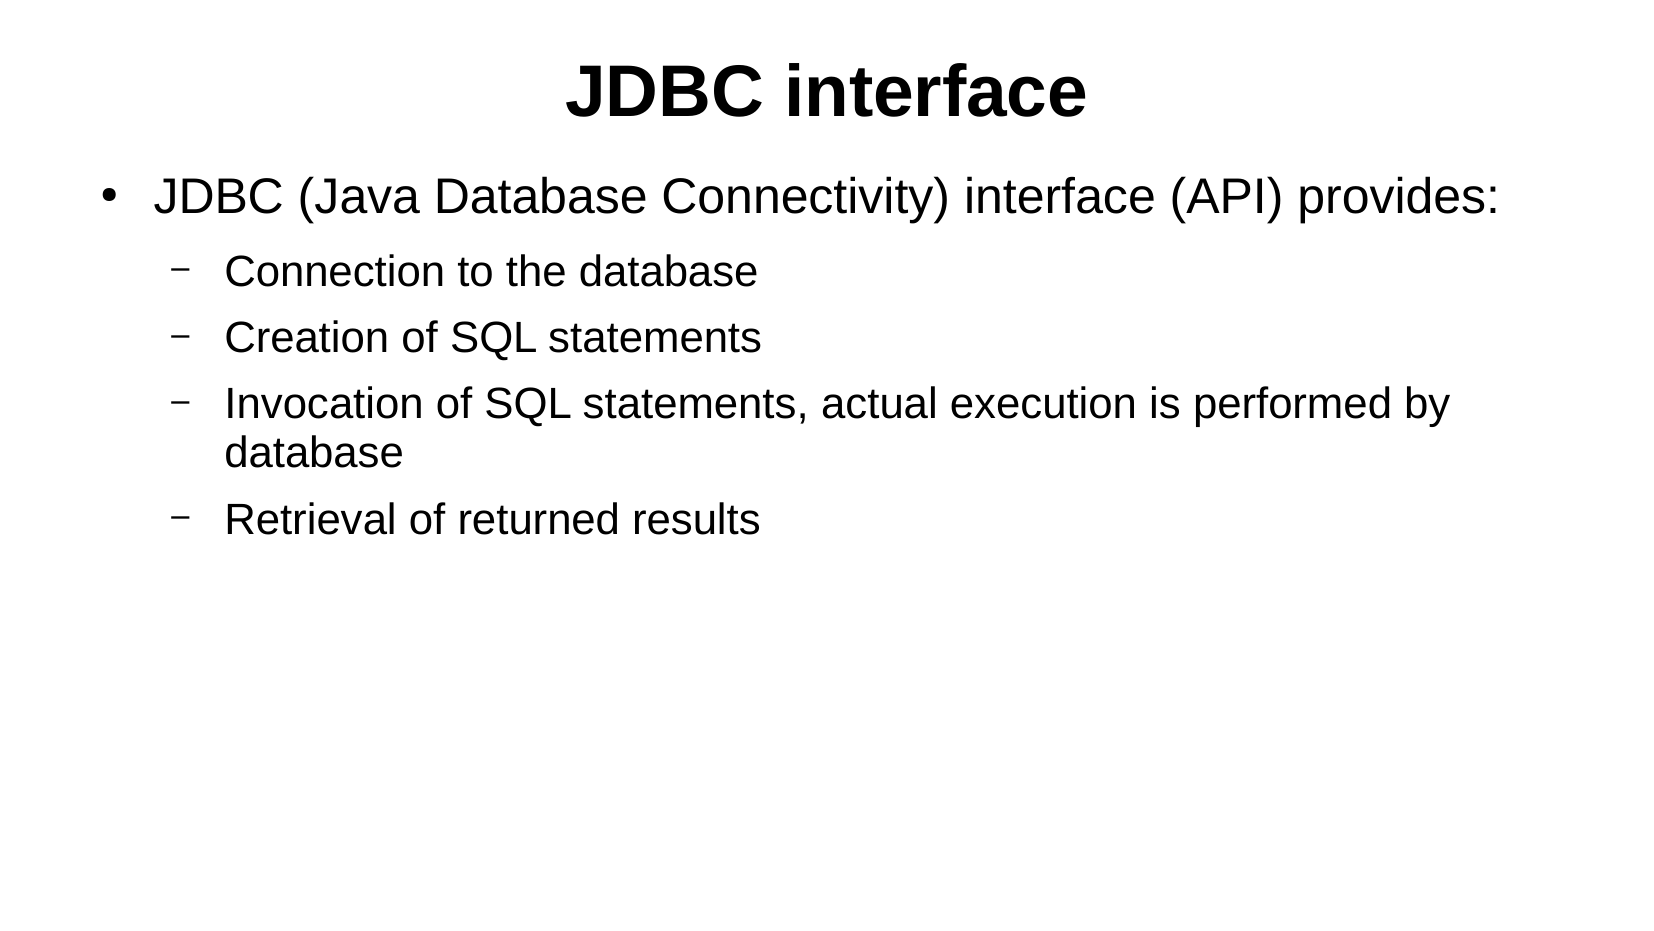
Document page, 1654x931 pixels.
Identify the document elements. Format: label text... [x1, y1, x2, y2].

title JDBC interface [82, 37, 1571, 147]
list JDBC (Java Database Connectivity) interface (API) provides: Connection to the database Creation of SQL statements Invocation of SQL statements, actual execution is performed by database Retrieval of returned results [82, 168, 1538, 889]
